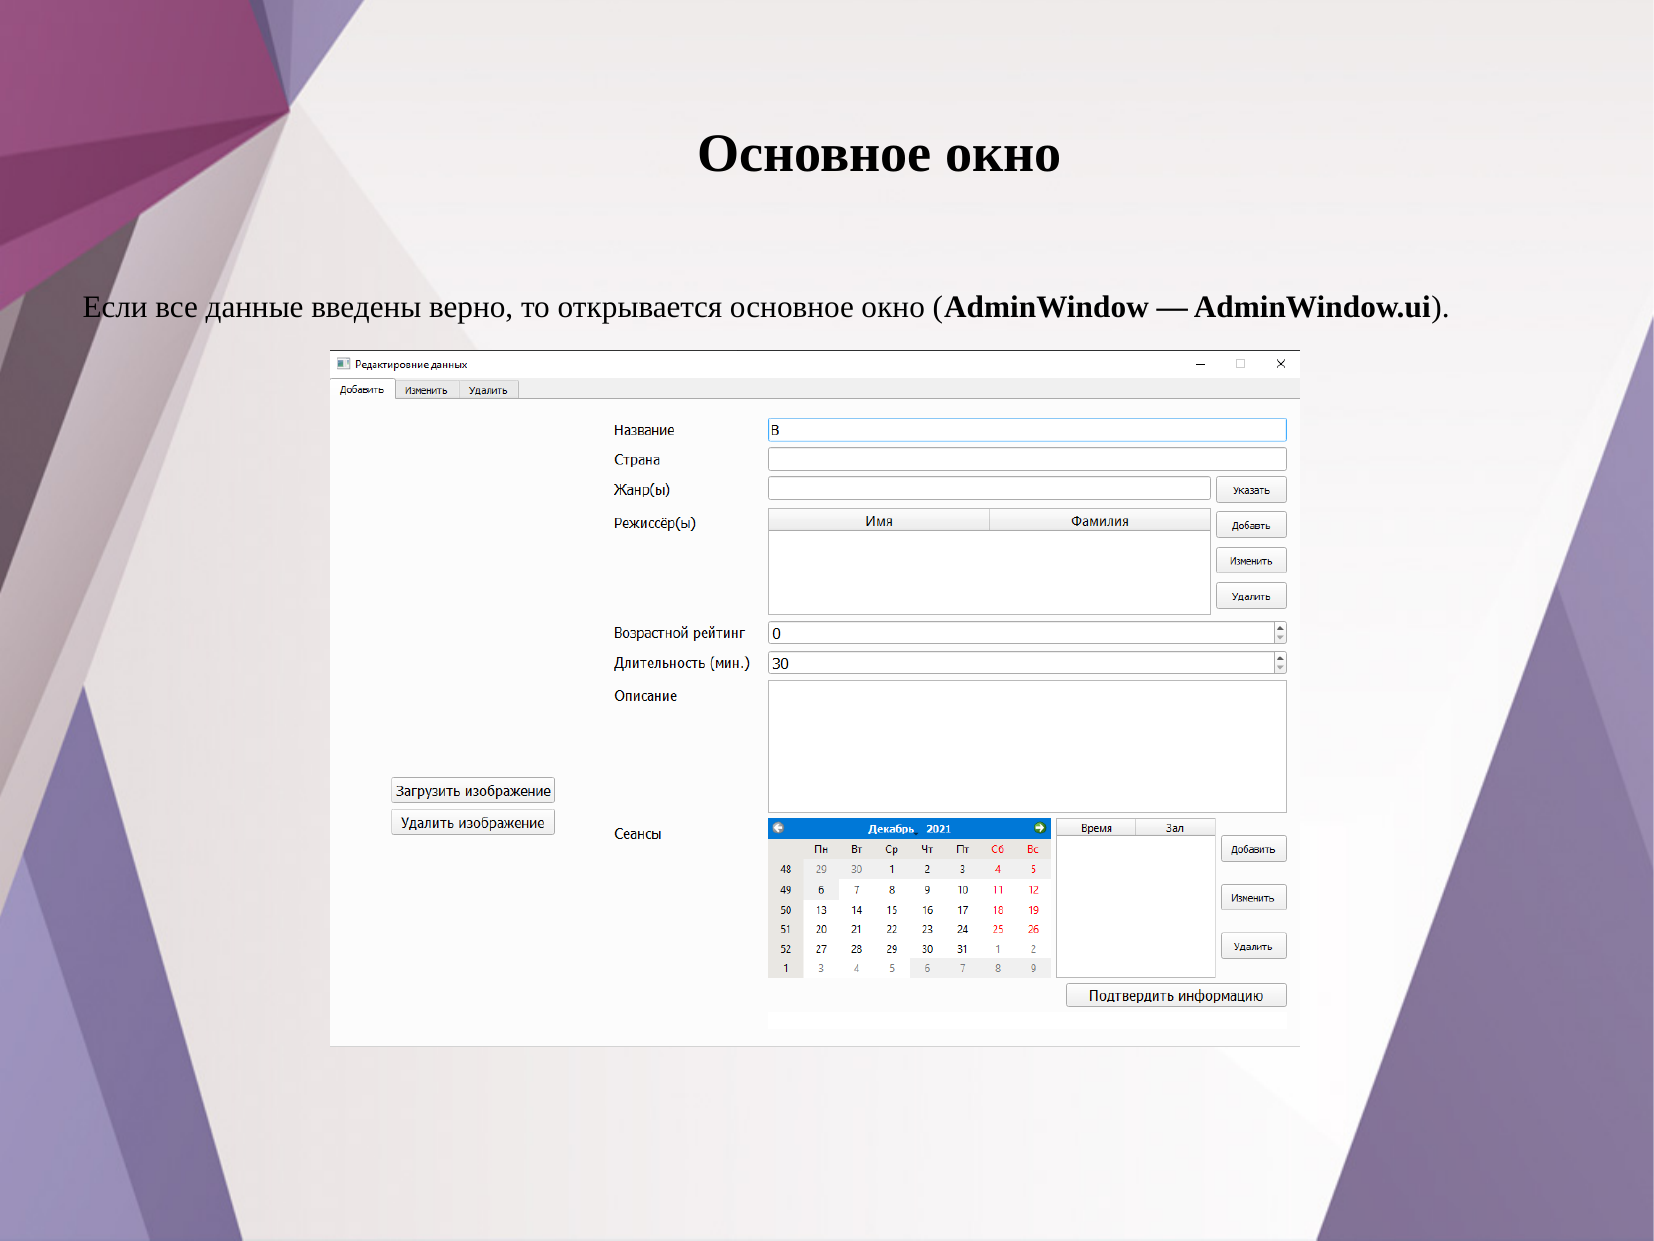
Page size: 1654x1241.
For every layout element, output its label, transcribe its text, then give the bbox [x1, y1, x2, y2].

list Если все данные введены верно, то открывается основное окно (AdminWindow — AdminWindow.ui). [82, 290, 1571, 1010]
picture [0, 0, 1654, 1241]
title Основное окно [82, 49, 1571, 257]
